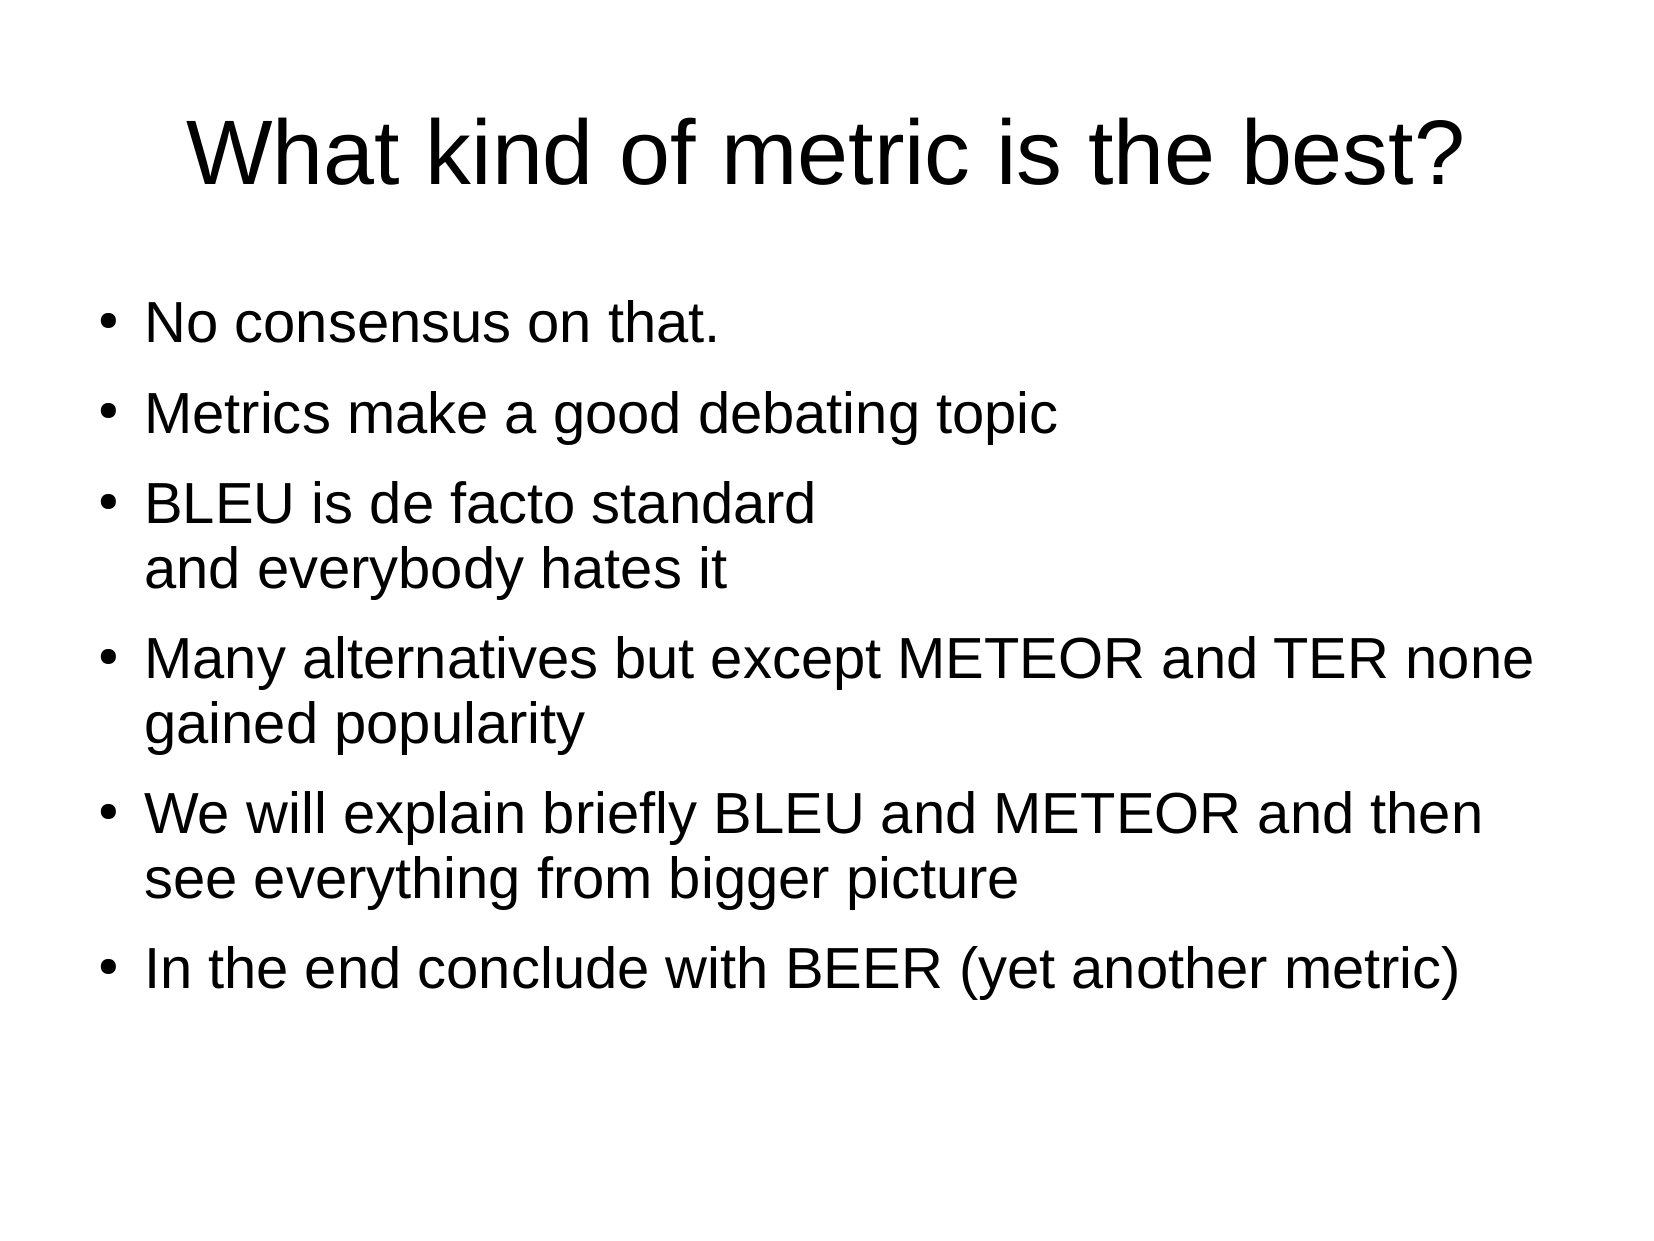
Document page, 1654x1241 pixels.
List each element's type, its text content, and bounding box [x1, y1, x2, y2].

list No consensus on that. Metrics make a good debating topic BLEU is de facto standard and everybody hates it Many alternatives but except METEOR and TER none gained popularity We will explain briefly BLEU and METEOR and then see everything from bigger picture In the end conclude with BEER (yet another metric) [82, 290, 1571, 1010]
title What kind of metric is the best? [82, 49, 1571, 257]
